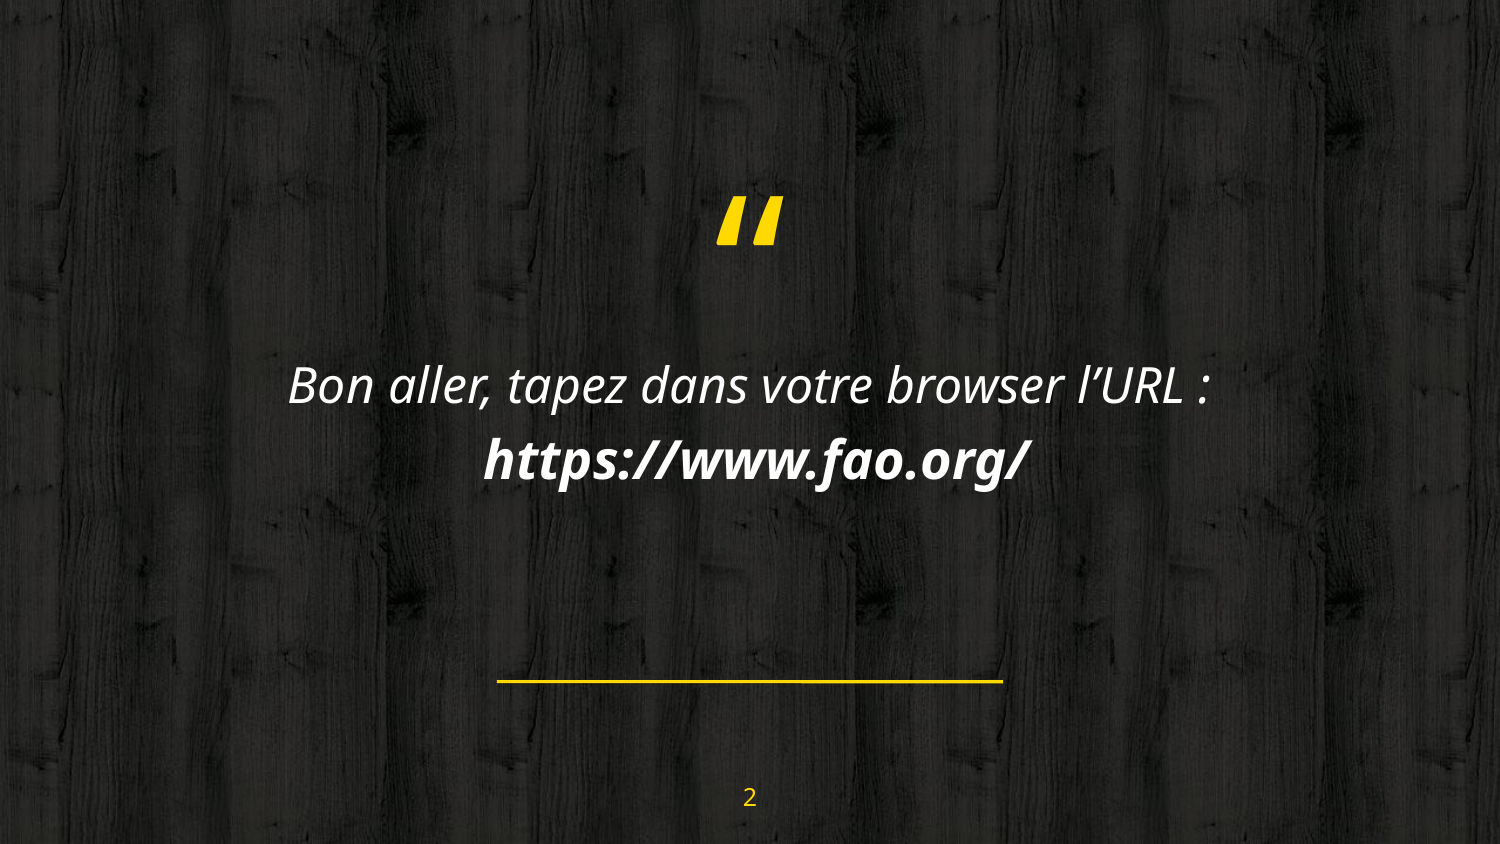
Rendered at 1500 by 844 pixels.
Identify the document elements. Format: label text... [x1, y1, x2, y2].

text_box <numéro> [705, 766, 795, 832]
text_box Bon aller, tapez dans votre browser l’URL : https://www.fao.org/ [206, 354, 1293, 490]
picture [0, 0, 1500, 844]
